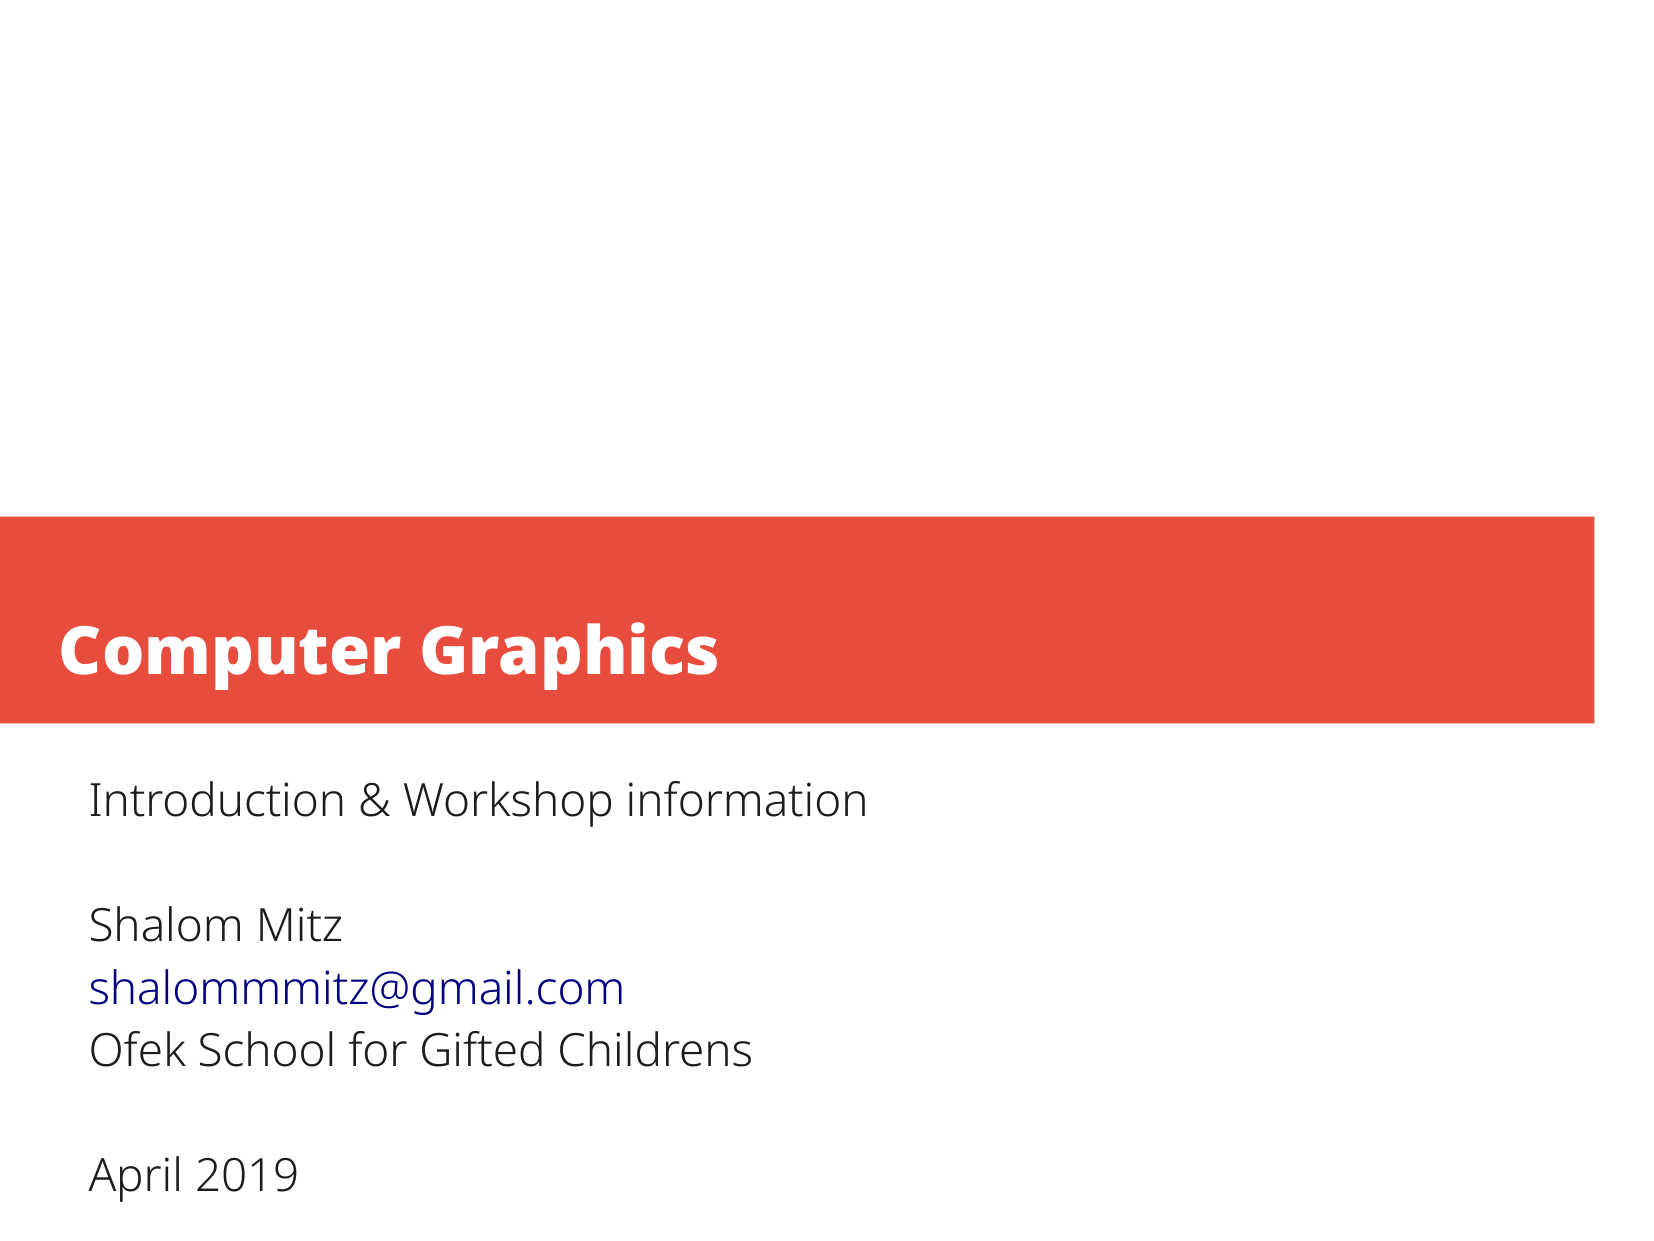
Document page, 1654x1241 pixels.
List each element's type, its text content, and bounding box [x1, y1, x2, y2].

title Computer Graphics [59, 546, 1595, 694]
subtitle Introduction & Workshop information Shalom Mitz shalommmitz@gmail.com Ofek School for Gifted Childrens April 2019 [88, 767, 1595, 1182]
